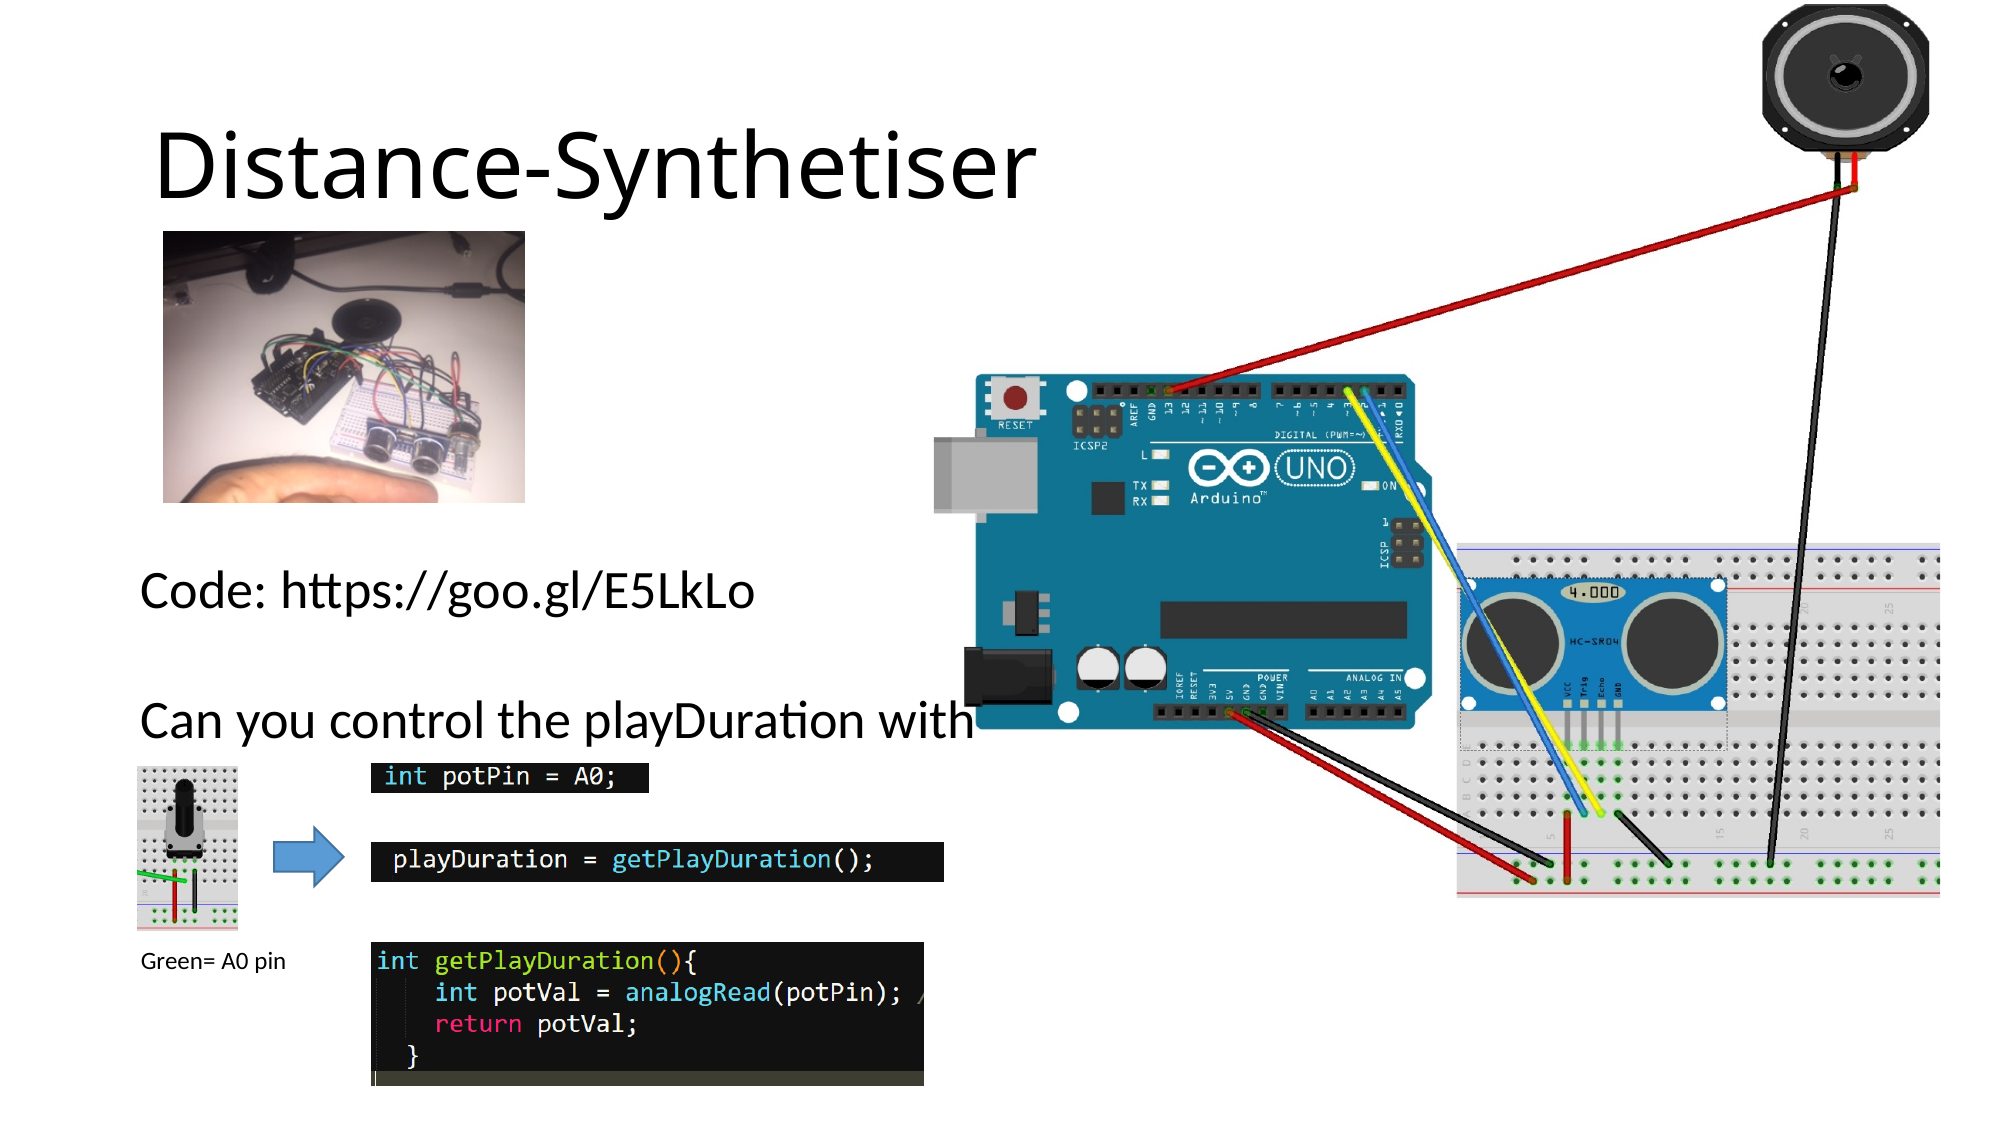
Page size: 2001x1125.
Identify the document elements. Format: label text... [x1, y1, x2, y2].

picture [933, 4, 1941, 941]
title Distance-Synthetiser [137, 59, 1863, 231]
text_box Code: https://goo.gl/E5LkLo Can you control the playDuration with Green= A0 pin [125, 231, 1915, 1125]
picture [371, 842, 944, 882]
picture [371, 763, 649, 793]
picture [371, 942, 924, 1086]
picture [137, 766, 238, 932]
text_box [274, 827, 344, 887]
